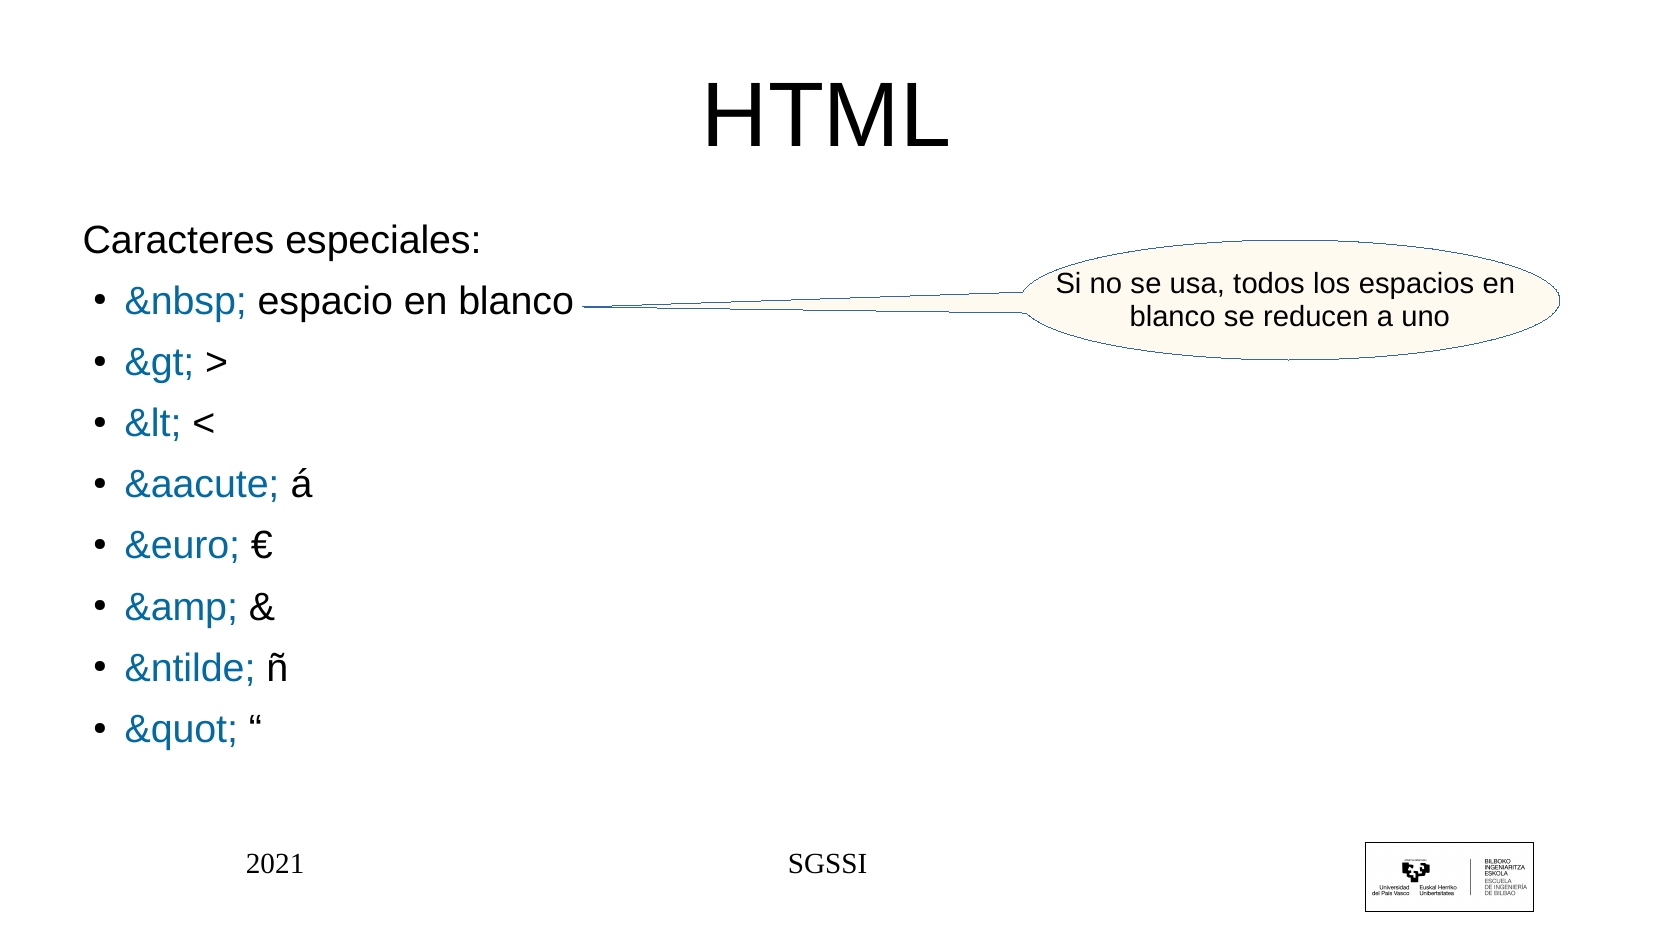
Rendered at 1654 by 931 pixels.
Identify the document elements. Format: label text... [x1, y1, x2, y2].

text_box Si no se usa, todos los espacios en blanco se reducen a uno [582, 240, 1560, 361]
title HTML [82, 37, 1571, 193]
picture [1366, 843, 1533, 911]
list Caracteres especiales: &nbsp; espacio en blanco &gt; > &lt; < &aacute; á &euro; € &amp; & &ntilde; ñ &quot; “ [82, 217, 1456, 758]
